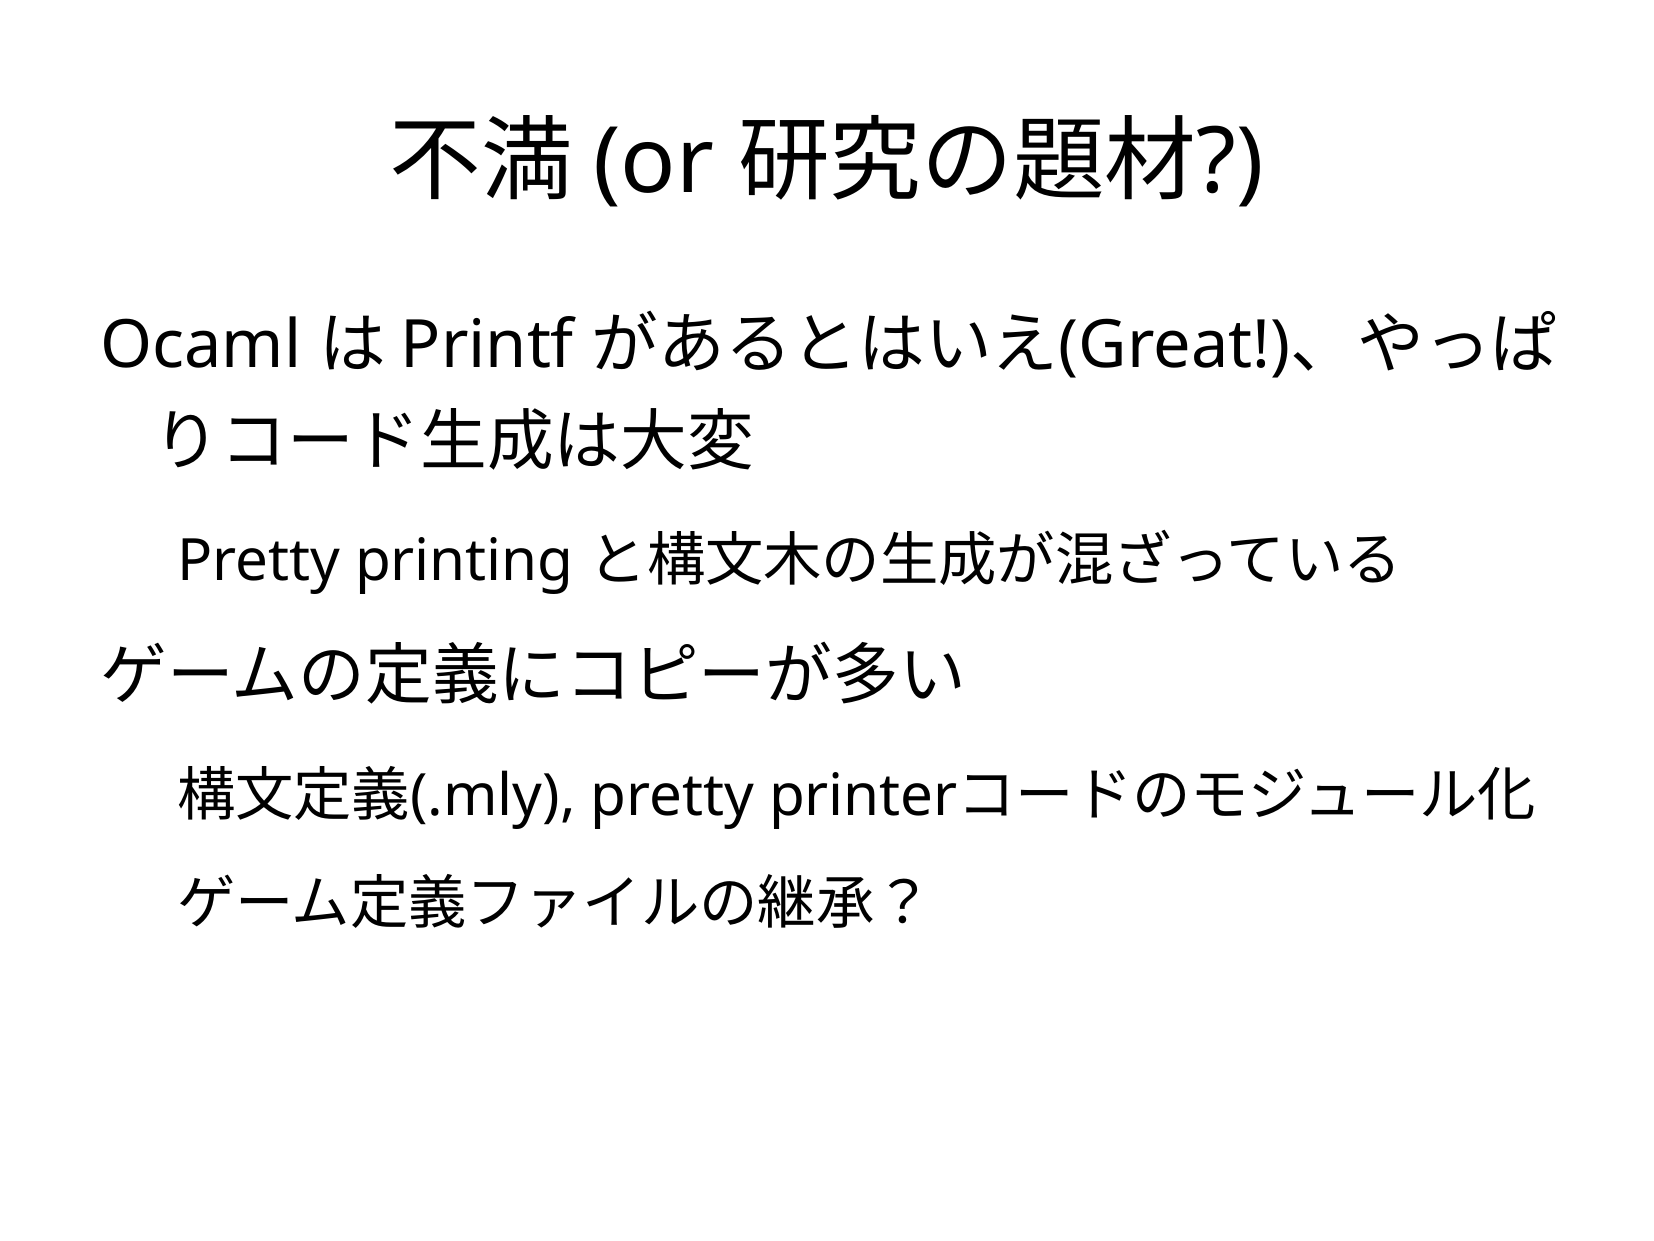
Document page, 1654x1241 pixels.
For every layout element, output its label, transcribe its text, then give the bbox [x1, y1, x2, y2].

title 不満 (or 研究の題材?) [82, 56, 1571, 250]
list Ocaml は Printf があるとはいえ(Great!)、やっぱりコード生成は大変 Pretty printing と構文木の生成が混ざっている ゲームの定義にコピーが多い 構文定義(.mly), pretty printerコードのモジュール化 ゲーム定義ファイルの継承？ [82, 290, 1571, 1094]
